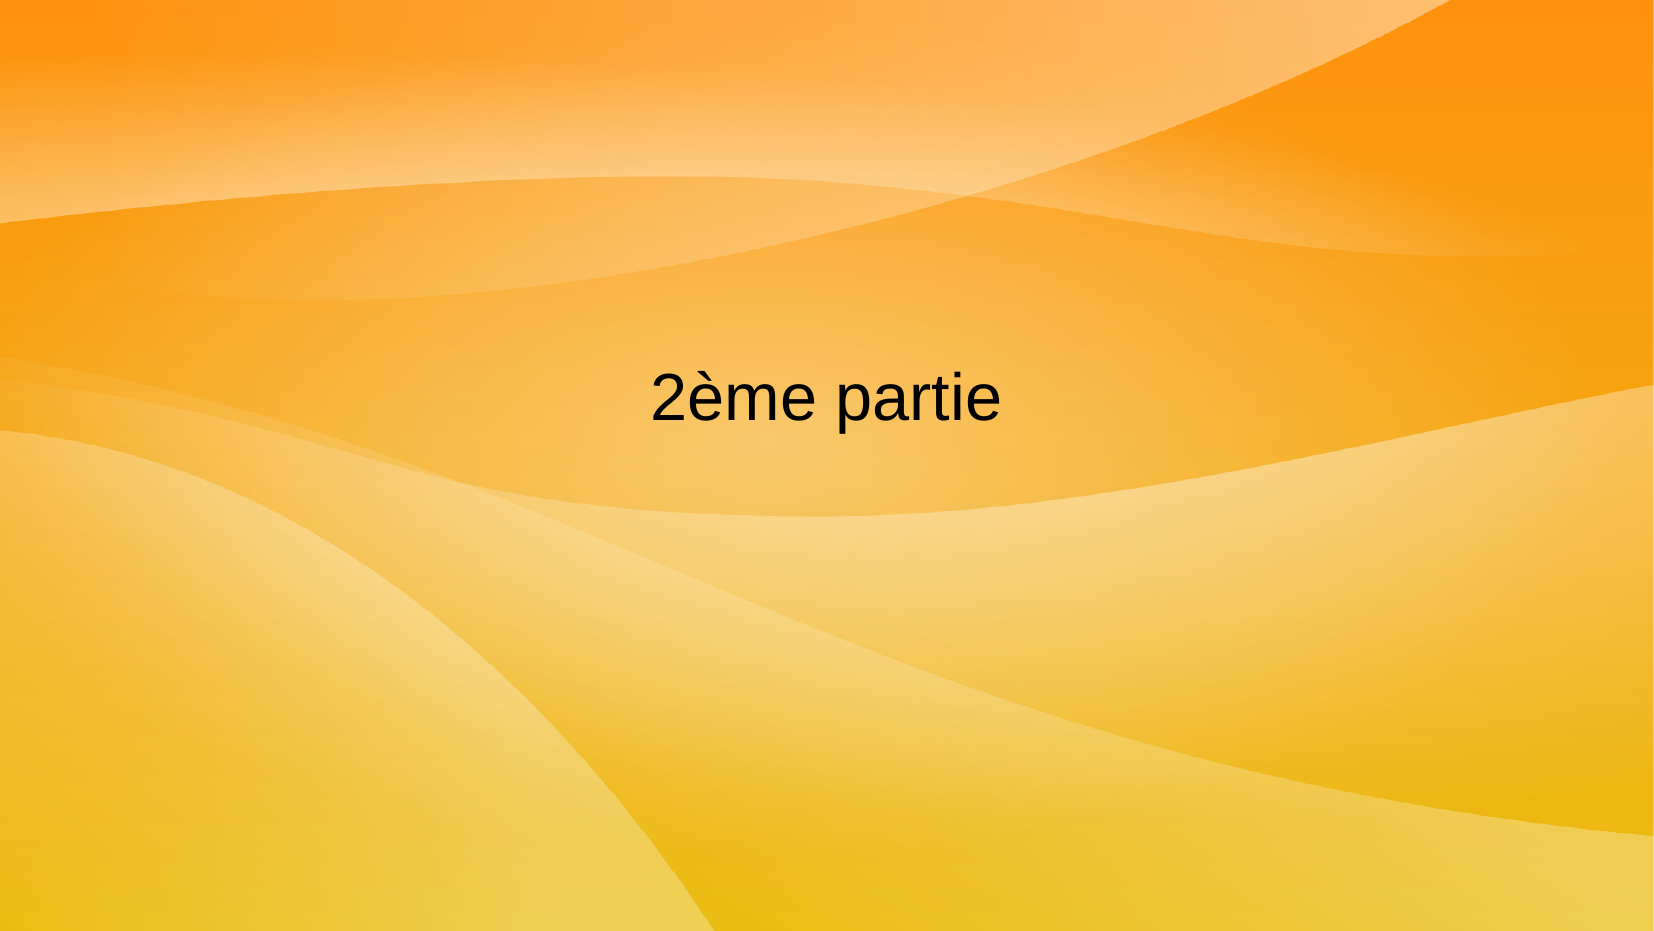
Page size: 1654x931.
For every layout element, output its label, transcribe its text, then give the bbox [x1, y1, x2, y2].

picture [0, 0, 1654, 931]
subtitle 2ème partie [82, 37, 1571, 757]
